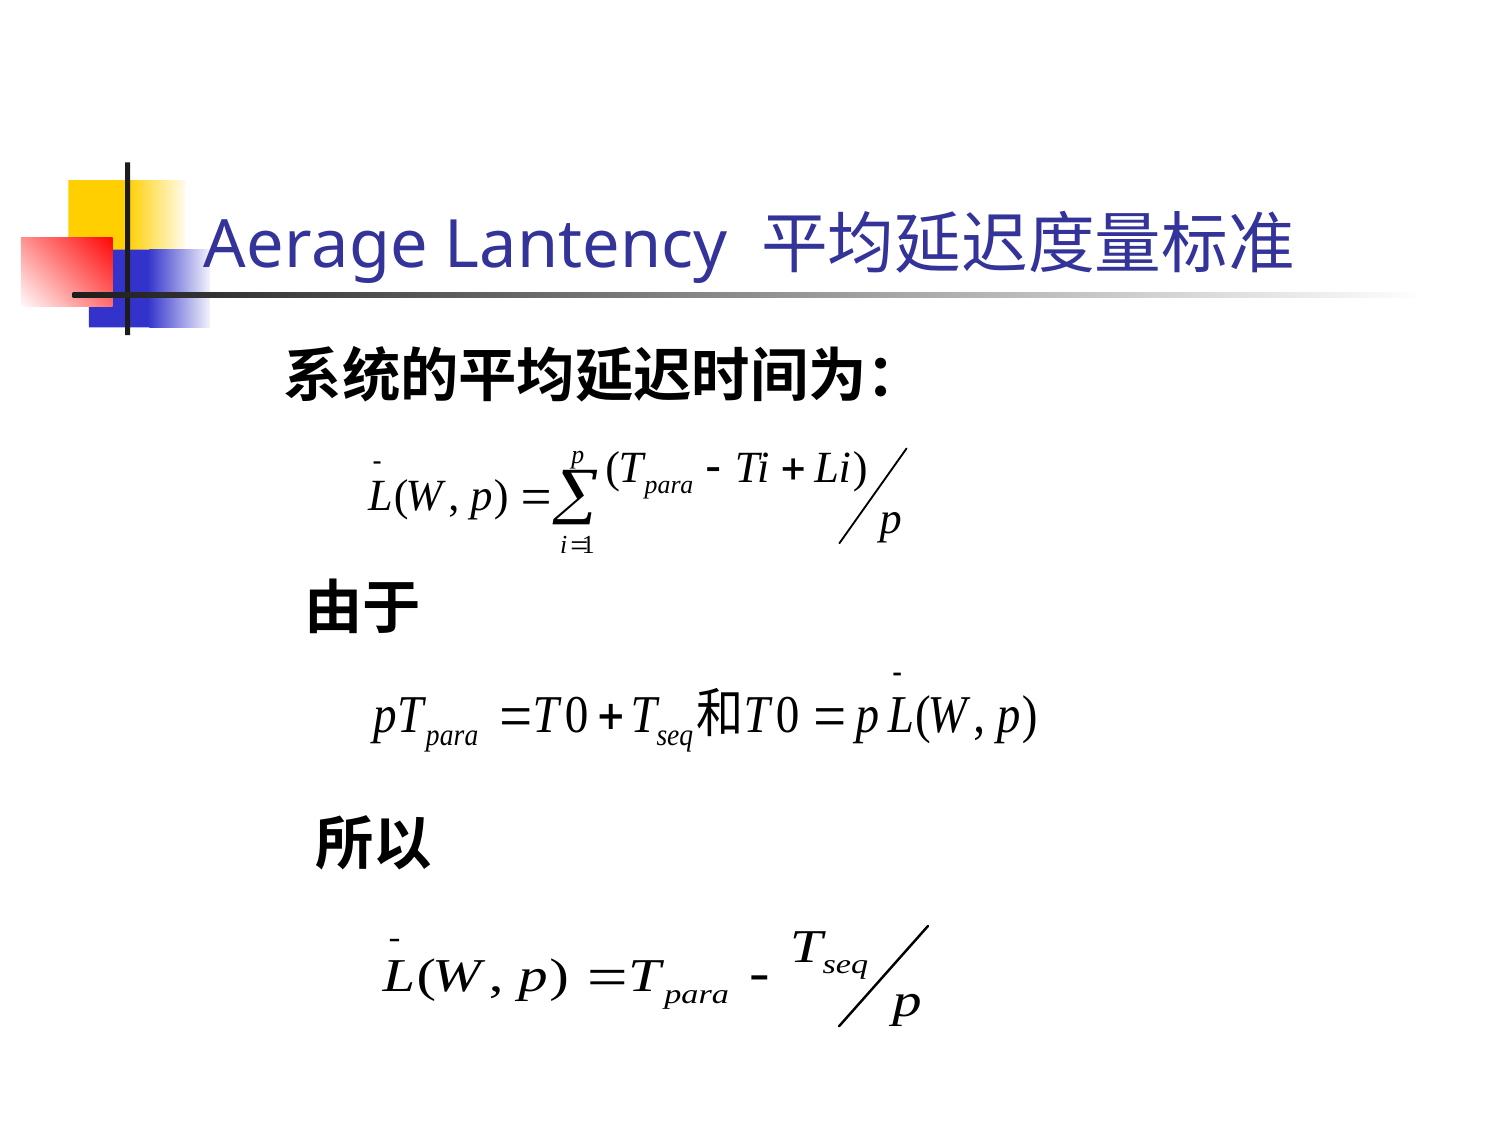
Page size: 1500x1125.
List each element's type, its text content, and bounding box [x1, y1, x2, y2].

list 系统的平均延迟时间为： [193, 330, 1469, 457]
chart [360, 432, 917, 563]
text_box 由于 [289, 562, 644, 648]
chart [372, 916, 940, 1035]
text_box 所以 [301, 798, 632, 885]
title Aerage Lantency 平均延迟度量标准 [188, 101, 1468, 289]
chart [360, 648, 1045, 764]
